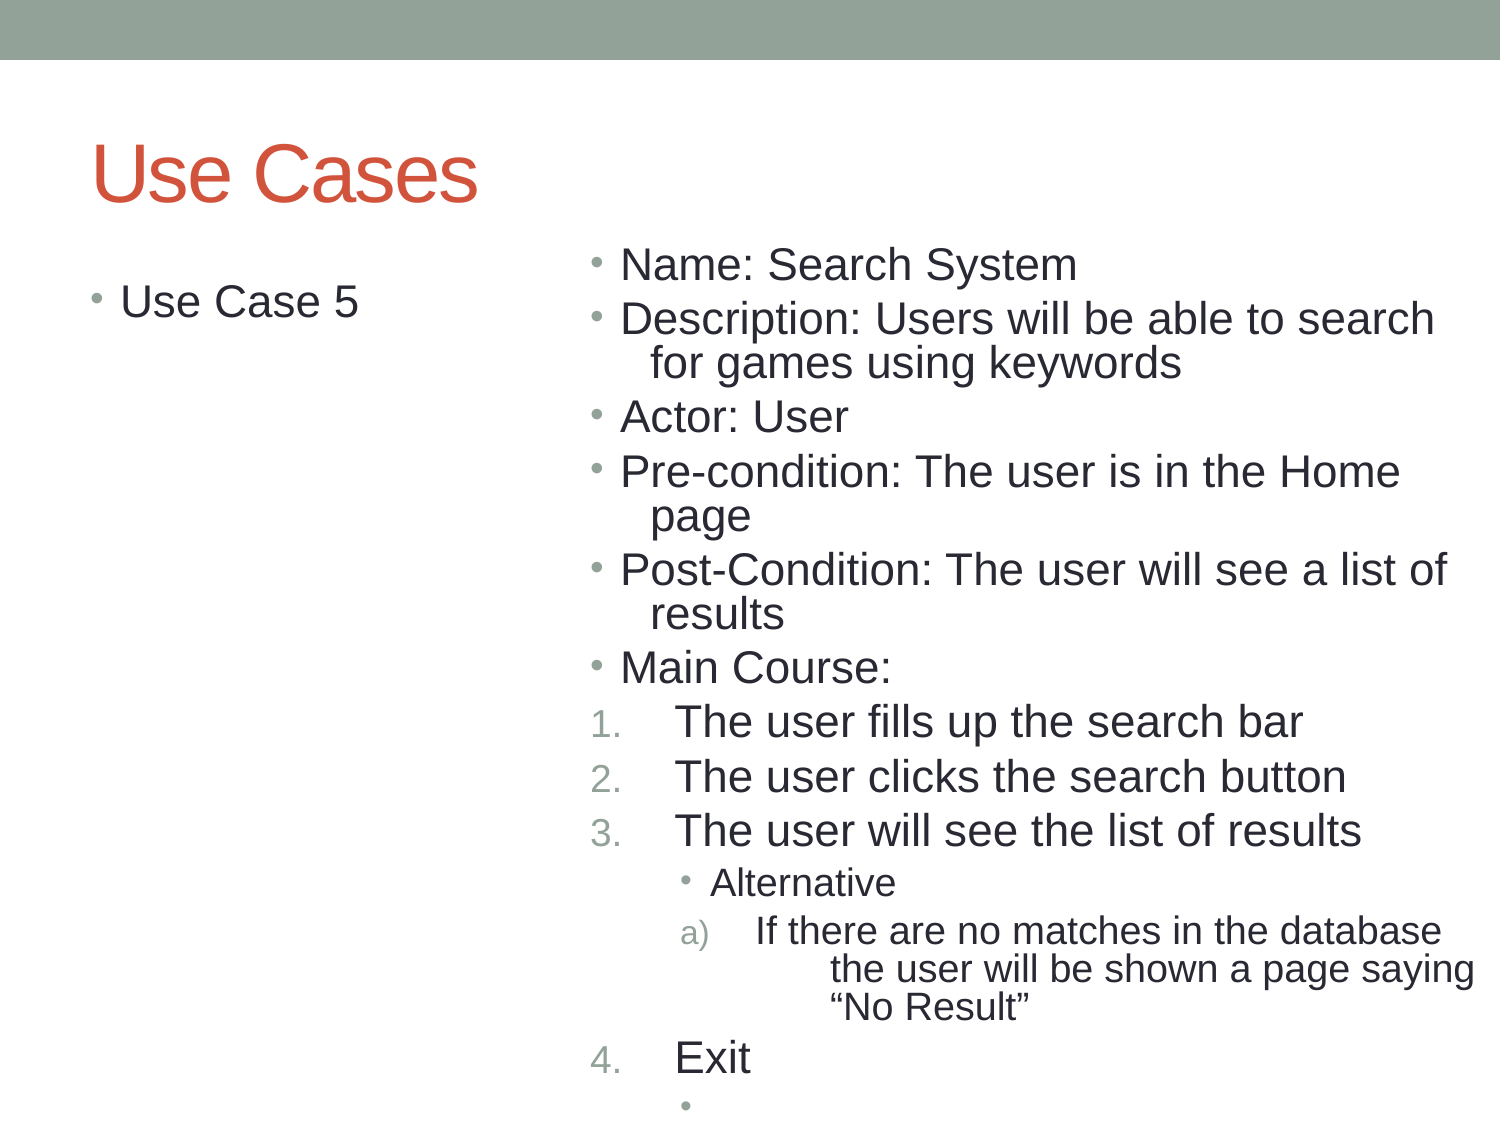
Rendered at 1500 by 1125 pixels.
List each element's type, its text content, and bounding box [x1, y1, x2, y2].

list Use Case 5 [75, 274, 550, 1049]
title Use Cases [75, 87, 1426, 251]
list Name: Search System Description: Users will be able to search for games using keywords Actor: User Pre-condition: The user is in the Home page Post-Condition: The user will see a list of results Main Course: The user fills up the search bar The user clicks the search button The user will see the list of results Alternative If there are no matches in the database the user will be shown a page saying “No Result” Exit [575, 237, 1500, 1125]
